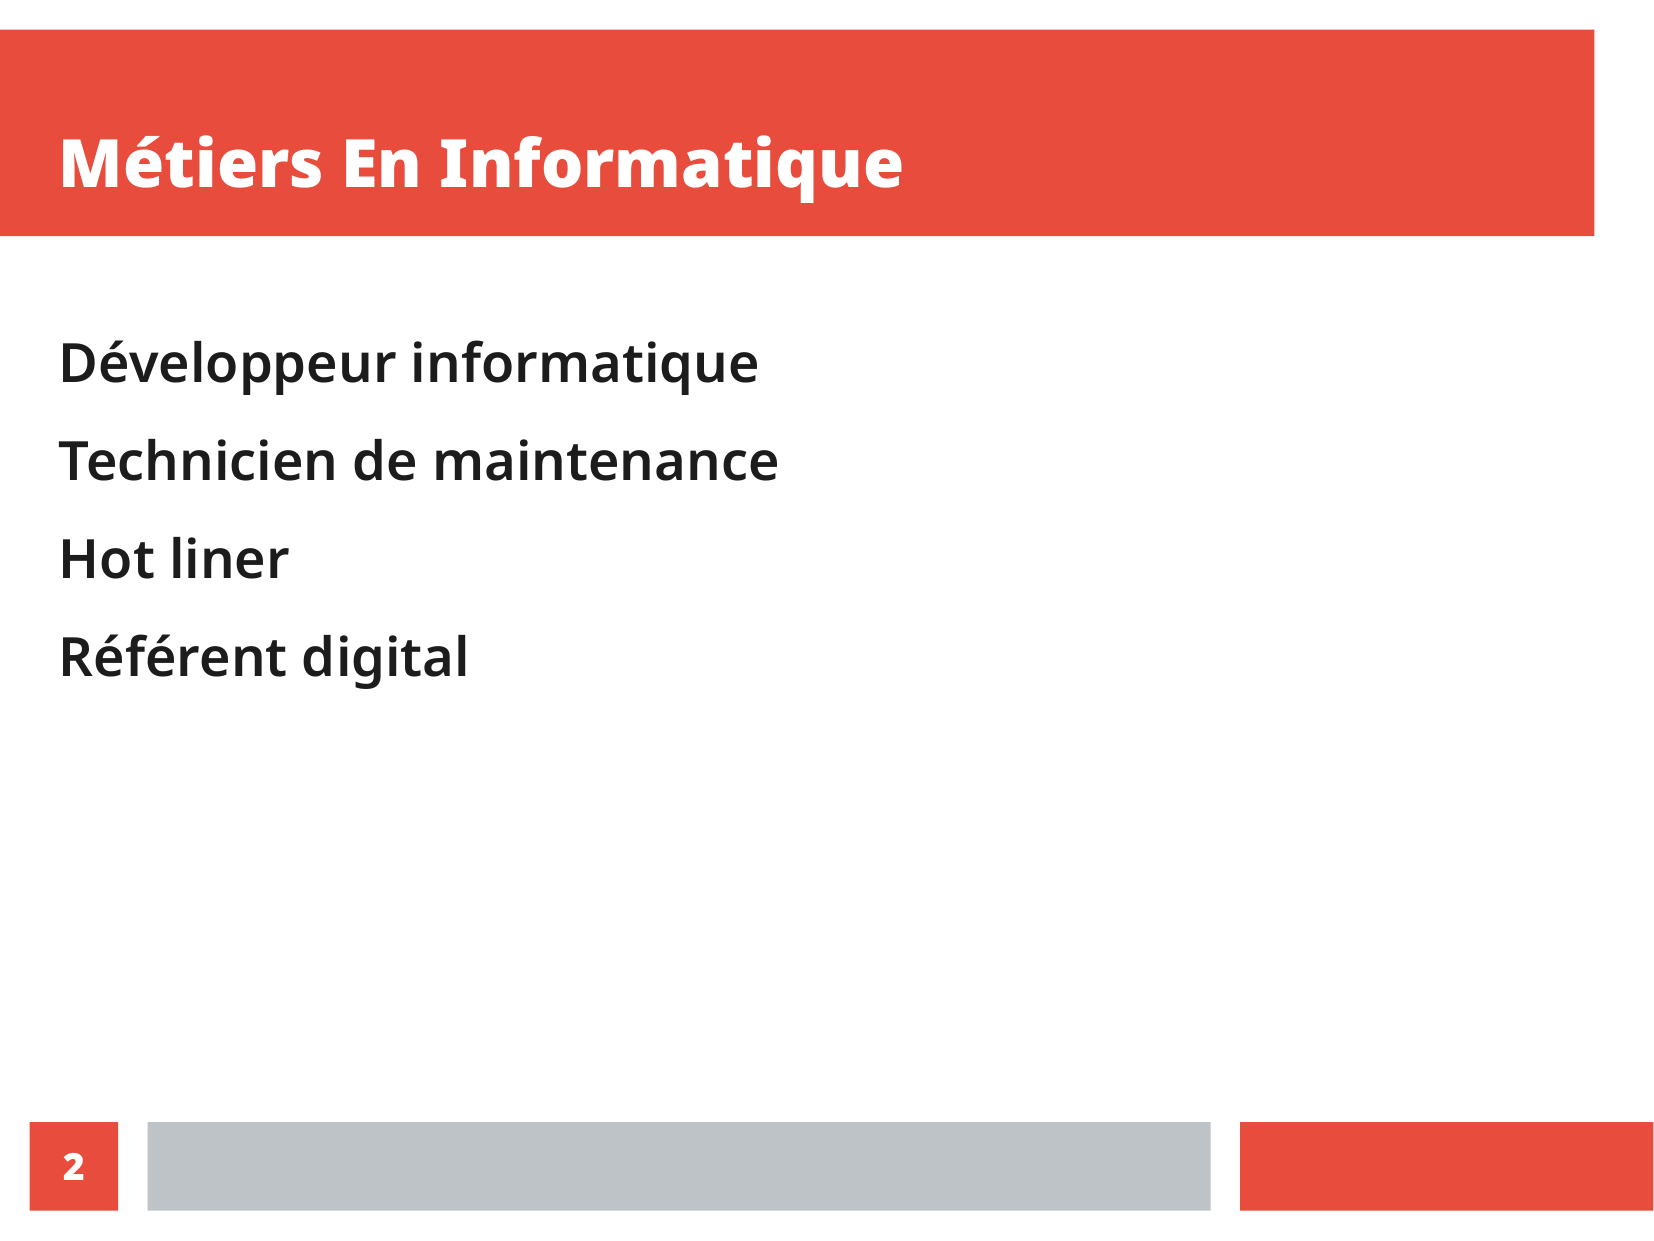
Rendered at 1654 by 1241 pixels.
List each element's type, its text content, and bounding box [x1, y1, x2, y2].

title Métiers En Informatique [59, 59, 1595, 207]
list Développeur informatique Technicien de maintenance Hot liner Référent digital [59, 324, 1565, 1093]
